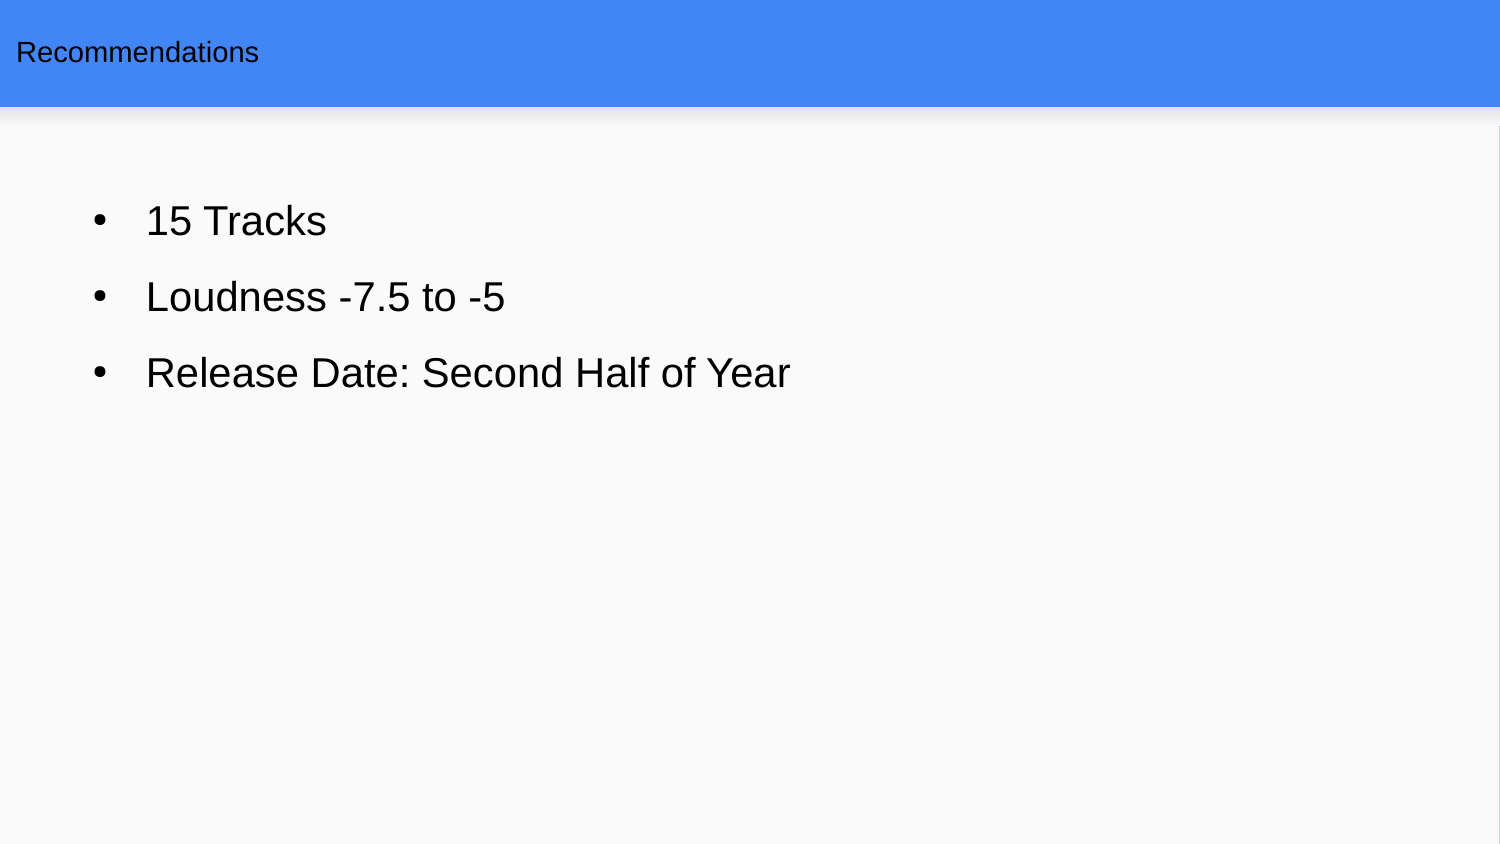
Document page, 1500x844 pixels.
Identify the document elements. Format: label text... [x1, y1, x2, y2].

title Recommendations [16, 2, 1464, 102]
list 15 Tracks Loudness -7.5 to -5 Release Date: Second Half of Year [75, 197, 1216, 687]
